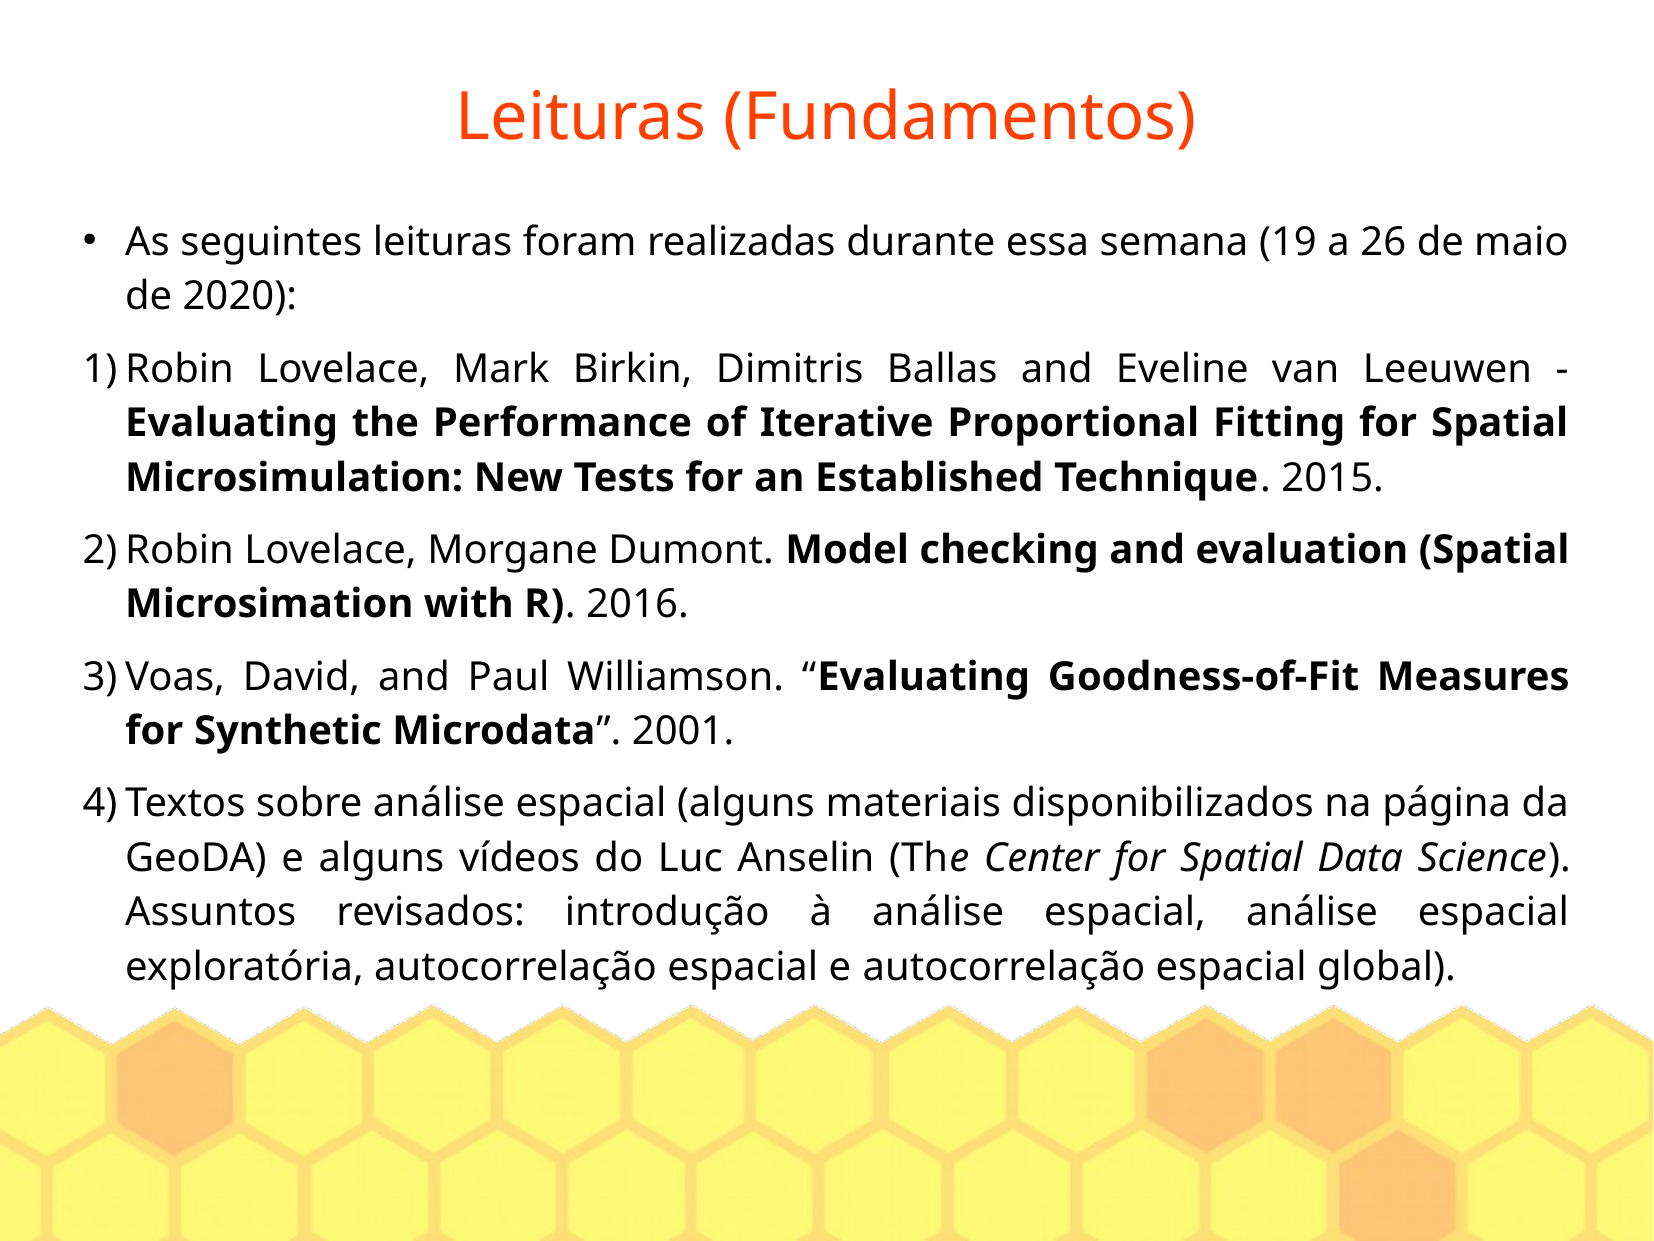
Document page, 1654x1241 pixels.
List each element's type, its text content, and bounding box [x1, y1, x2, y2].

picture [0, 1001, 1654, 1241]
list As seguintes leituras foram realizadas durante essa semana (19 a 26 de maio de 2020): Robin Lovelace, Mark Birkin, Dimitris Ballas and Eveline van Leeuwen - Evaluating the Performance of Iterative Proportional Fitting for Spatial Microsimulation: New Tests for an Established Technique. 2015. Robin Lovelace, Morgane Dumont. Model checking and evaluation (Spatial Microsimation with R). 2016. Voas, David, and Paul Williamson. “Evaluating Goodness-of-Fit Measures for Synthetic Microdata”. 2001. Textos sobre análise espacial (alguns materiais disponibilizados na página da GeoDA) e alguns vídeos do Luc Anselin (The Center for Spatial Data Science). Assuntos revisados: introdução à análise espacial, análise espacial exploratória, autocorrelação espacial e autocorrelação espacial global). [82, 212, 1571, 1010]
title Leituras (Fundamentos) [82, 49, 1571, 178]
